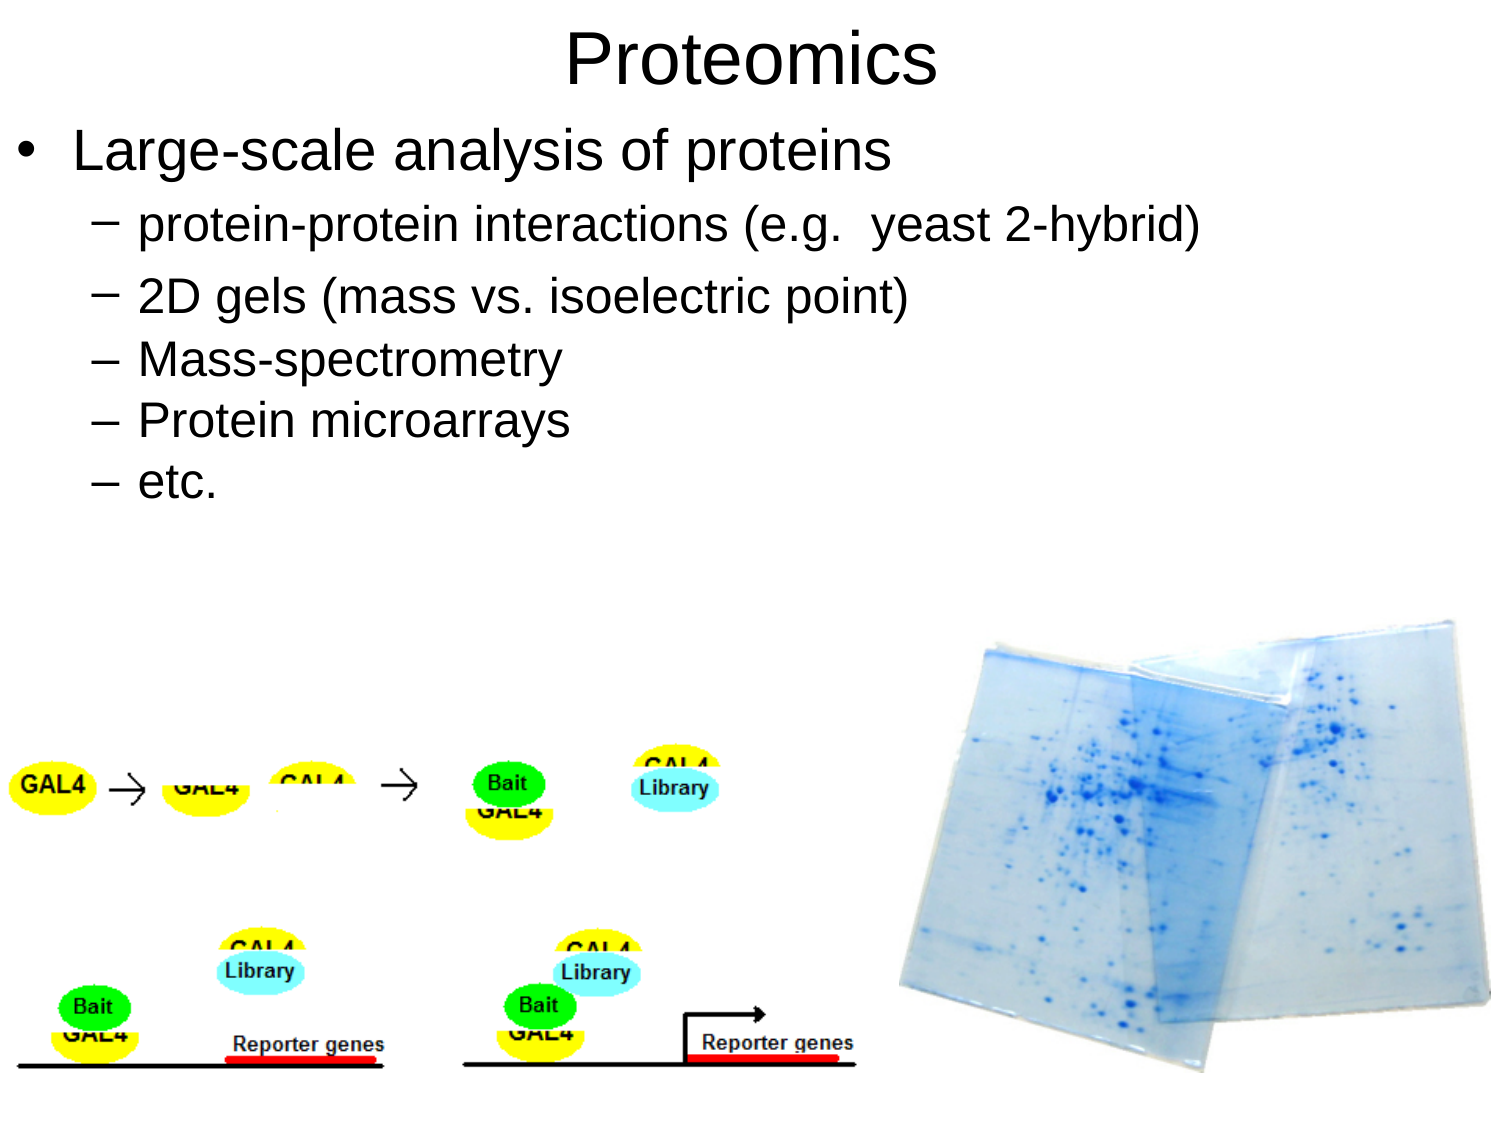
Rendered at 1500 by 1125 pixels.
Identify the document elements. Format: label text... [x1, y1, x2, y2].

picture [899, 617, 1491, 1073]
picture [3, 734, 863, 1125]
title Proteomics [19, 9, 1485, 116]
list Large-scale analysis of proteins protein-protein interactions (e.g. yeast 2-hybrid)‏ 2D gels (mass vs. isoelectric point)‏ Mass-spectrometry Protein microarrays etc. [16, 124, 1485, 1072]
